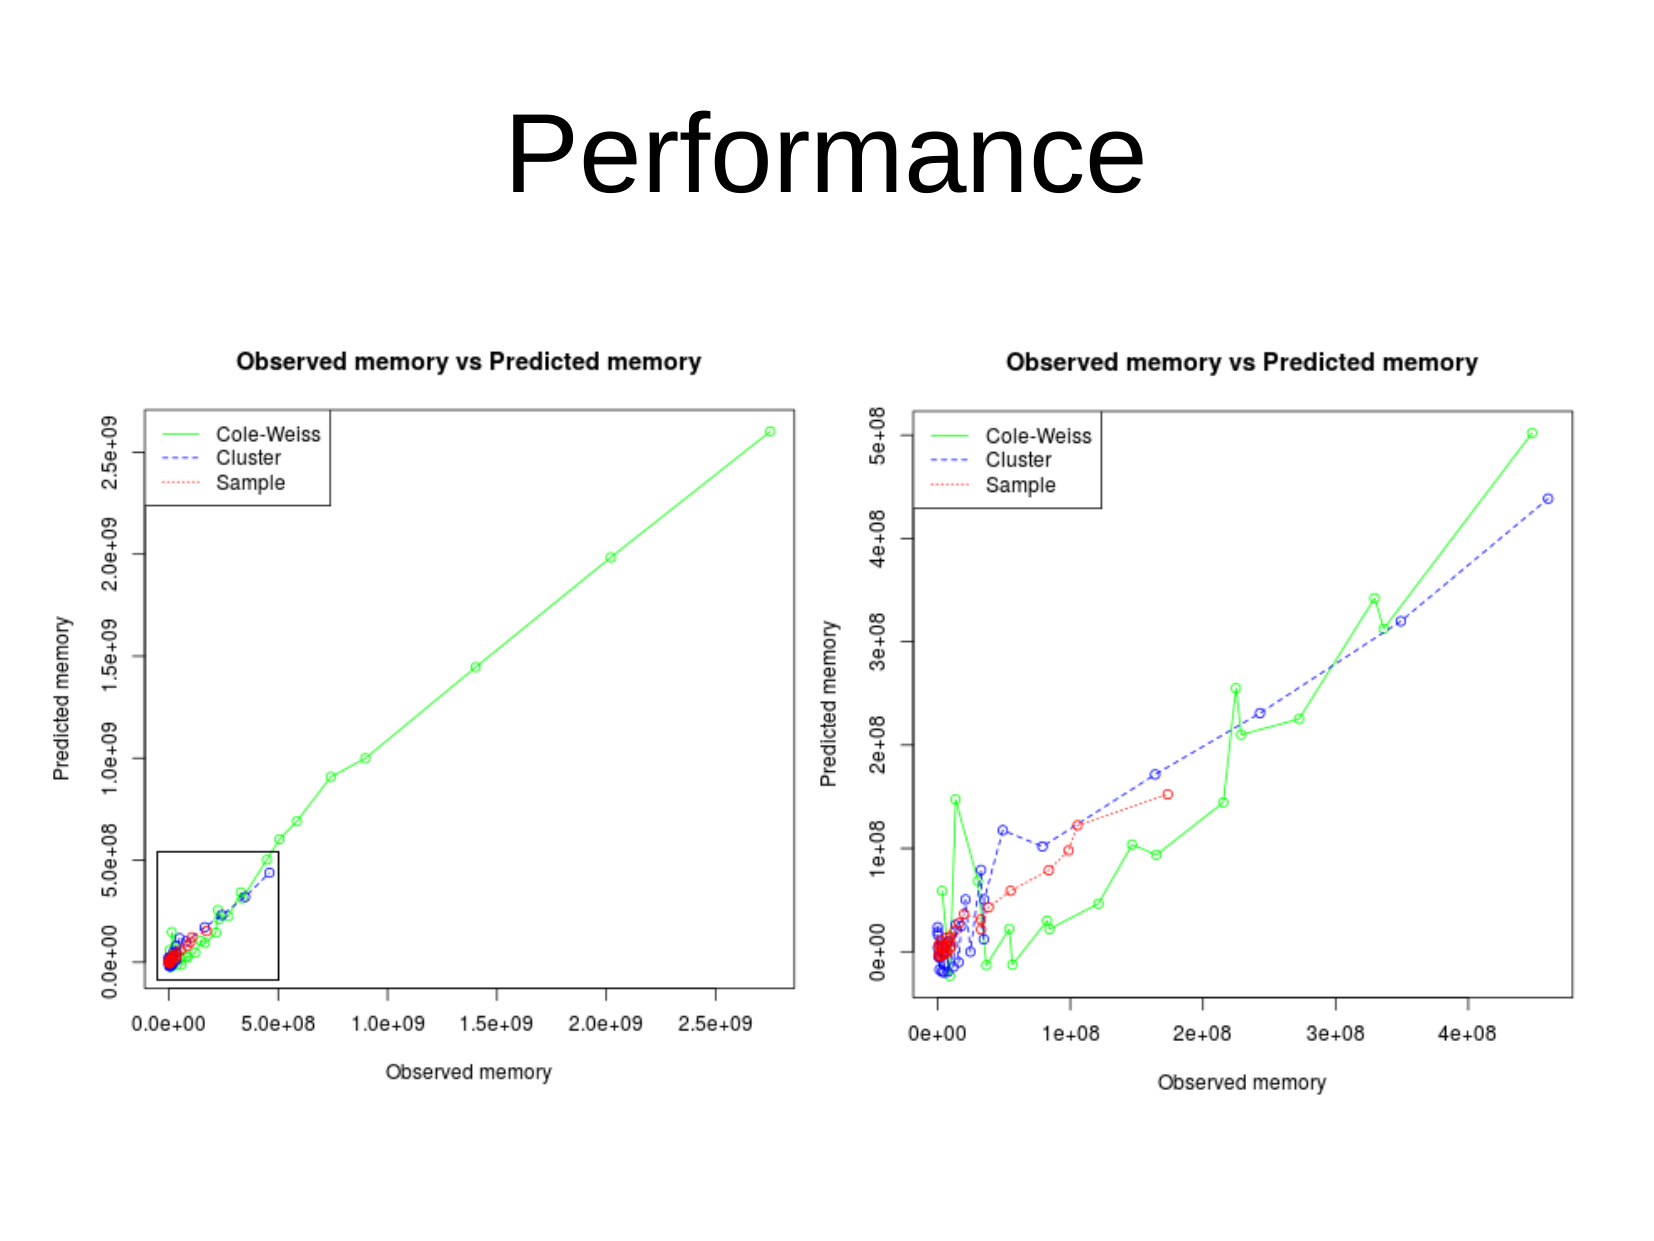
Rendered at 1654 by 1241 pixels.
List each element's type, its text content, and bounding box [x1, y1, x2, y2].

picture [47, 312, 1624, 1123]
title Performance [82, 49, 1571, 257]
